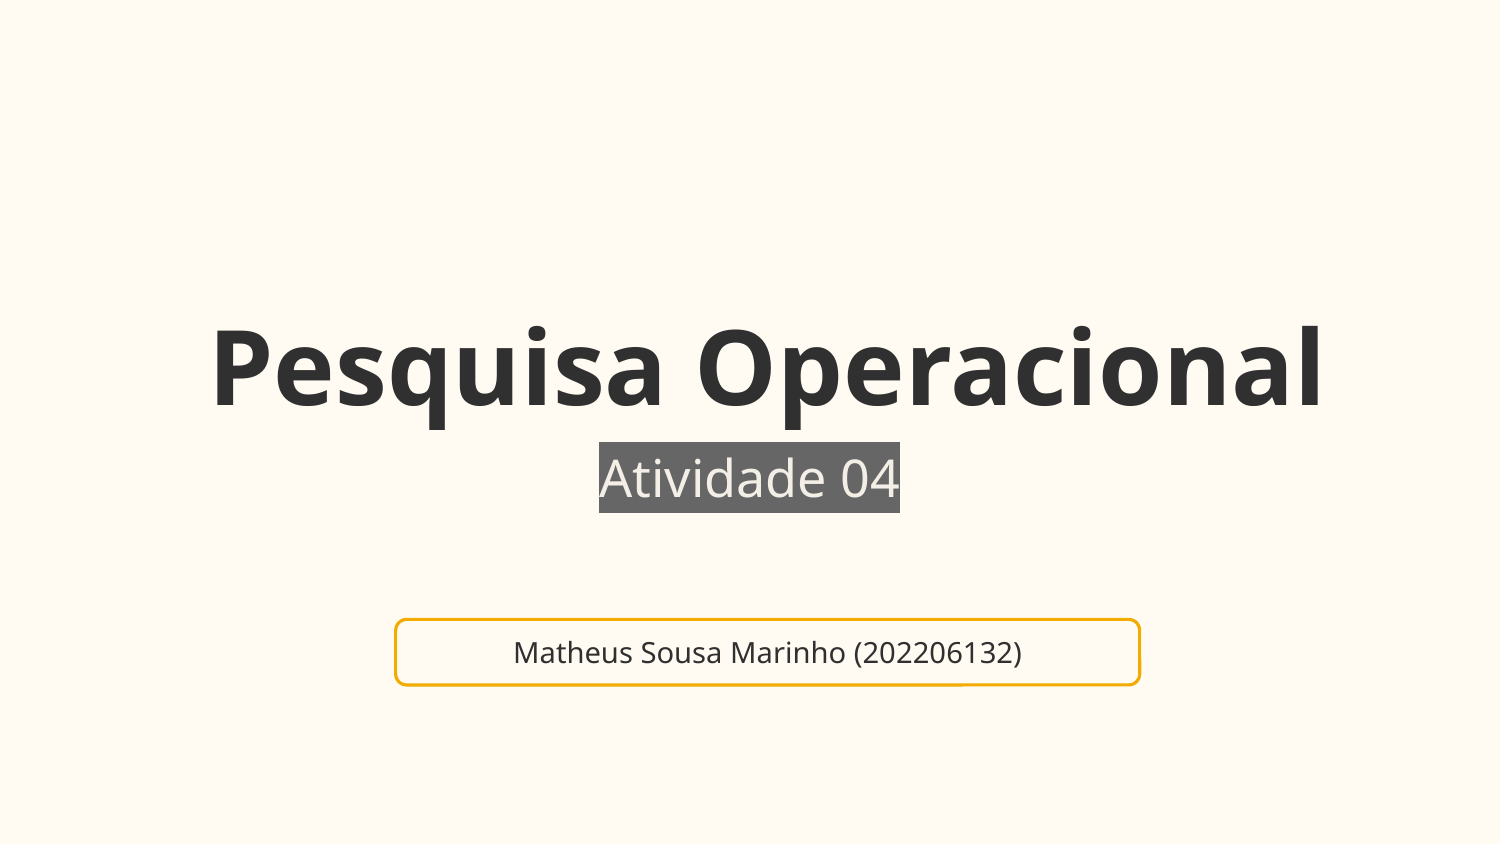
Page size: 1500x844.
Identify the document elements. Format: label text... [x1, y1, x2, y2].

title Pesquisa Operacional [58, 286, 1477, 502]
text_box Matheus Sousa Marinho (202206132) [395, 619, 1140, 685]
subtitle Atividade 04 [225, 430, 1274, 685]
